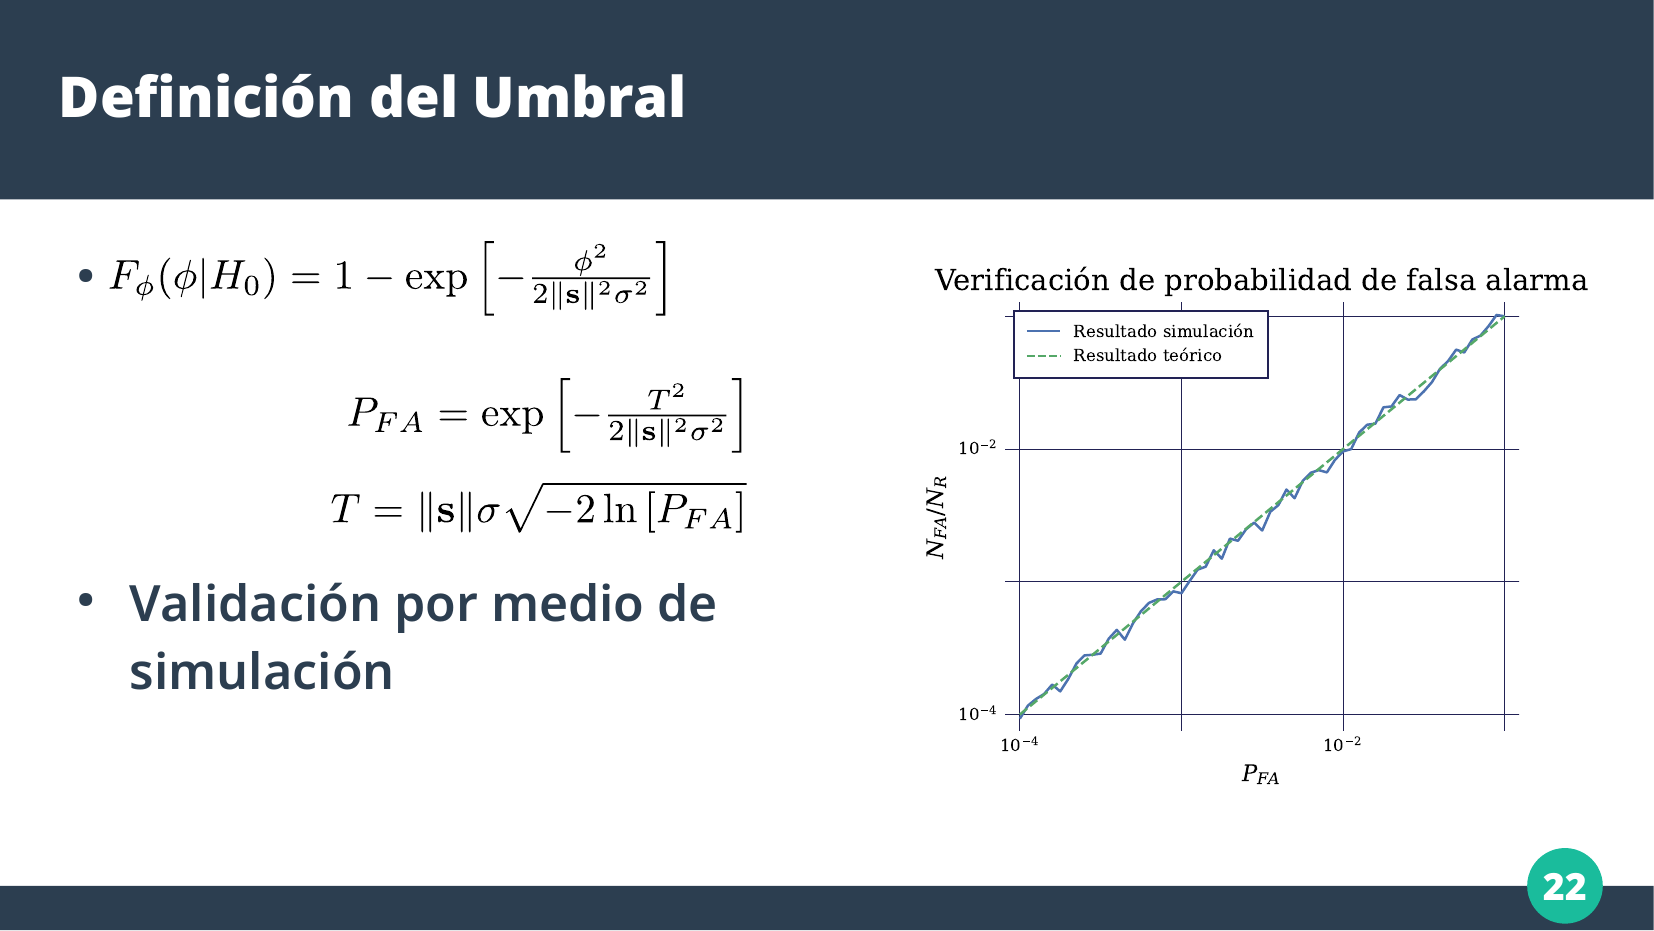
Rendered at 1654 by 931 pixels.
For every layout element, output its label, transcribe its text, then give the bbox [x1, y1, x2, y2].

text_box [348, 378, 742, 453]
list Validación por medio de simulación [59, 567, 809, 864]
picture [916, 259, 1592, 801]
list [59, 243, 809, 540]
text_box [331, 483, 747, 533]
text_box [109, 241, 666, 316]
title Definición del Umbral [59, 37, 1595, 155]
